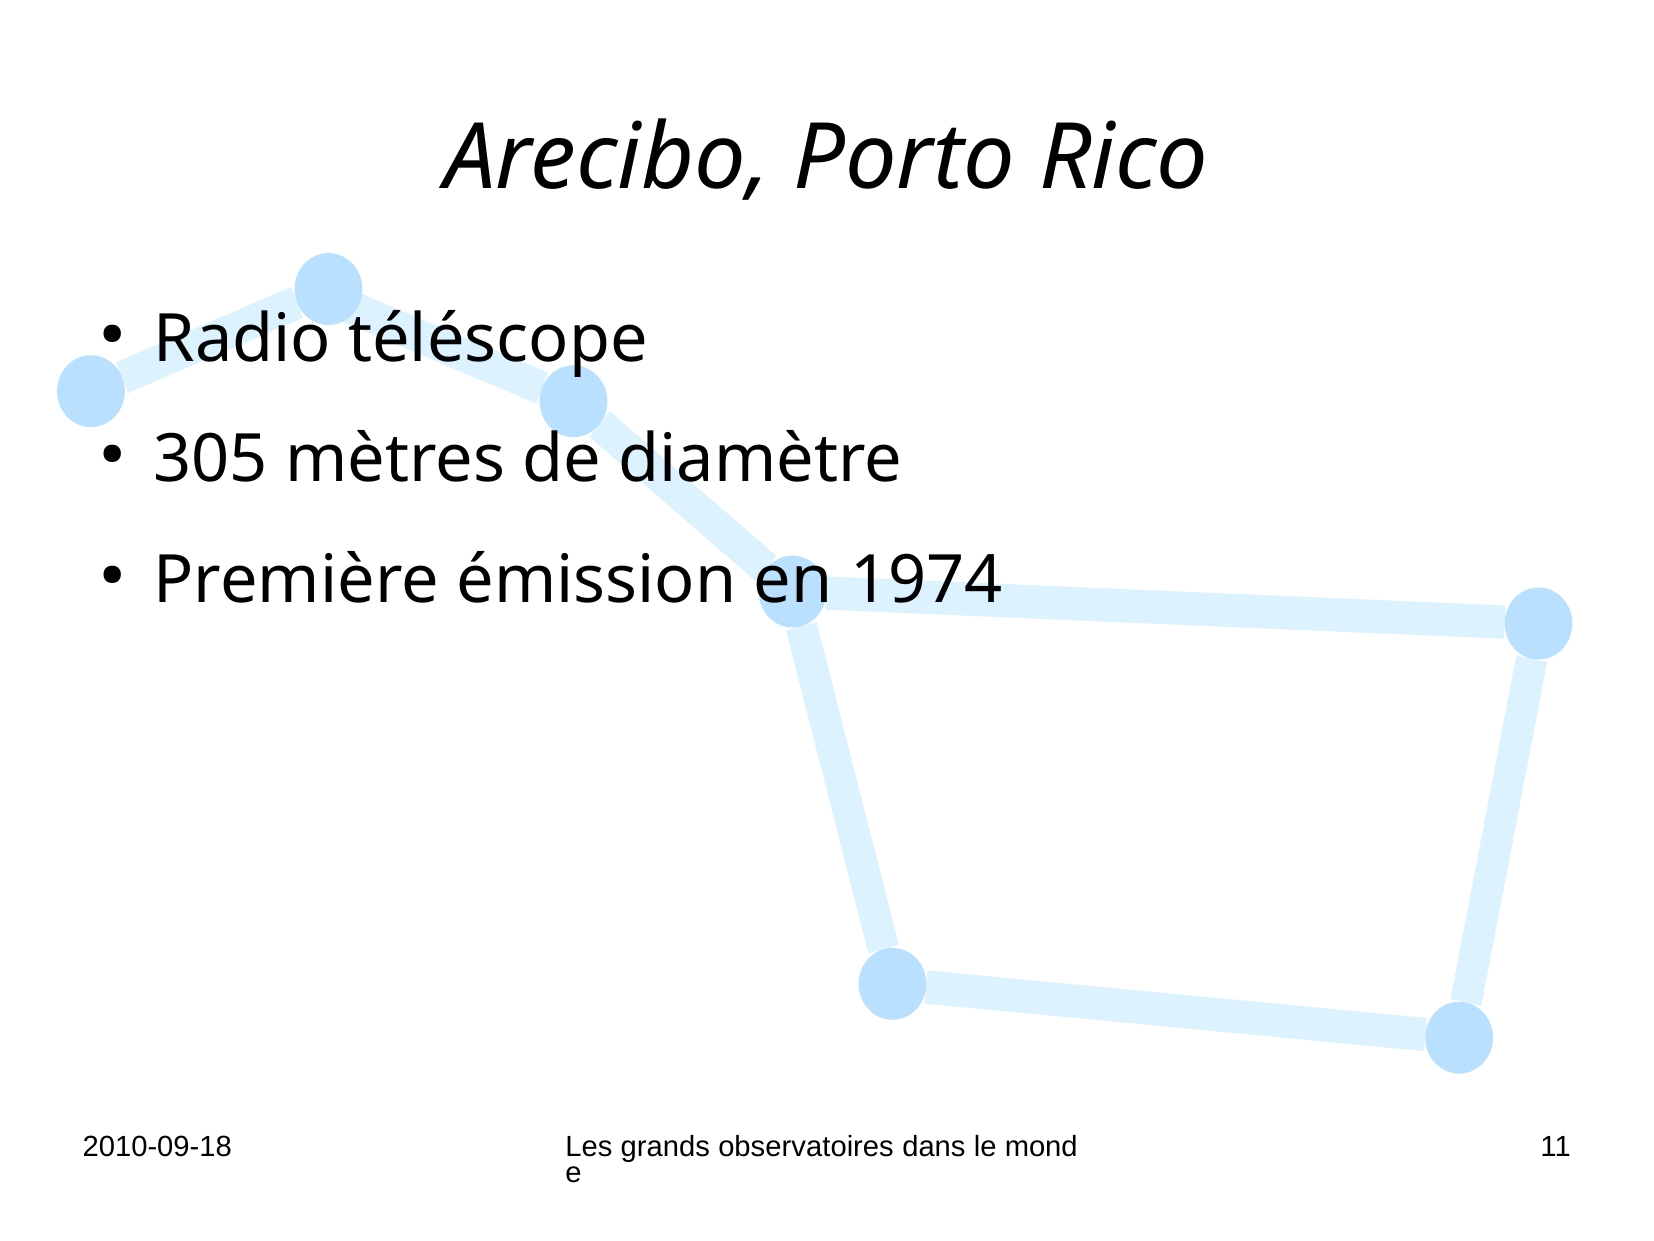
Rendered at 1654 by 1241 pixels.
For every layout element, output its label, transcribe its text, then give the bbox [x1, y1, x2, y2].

list Radio téléscope 305 mètres de diamètre Première émission en 1974 [82, 290, 1571, 1109]
title Arecibo, Porto Rico [82, 56, 1571, 250]
